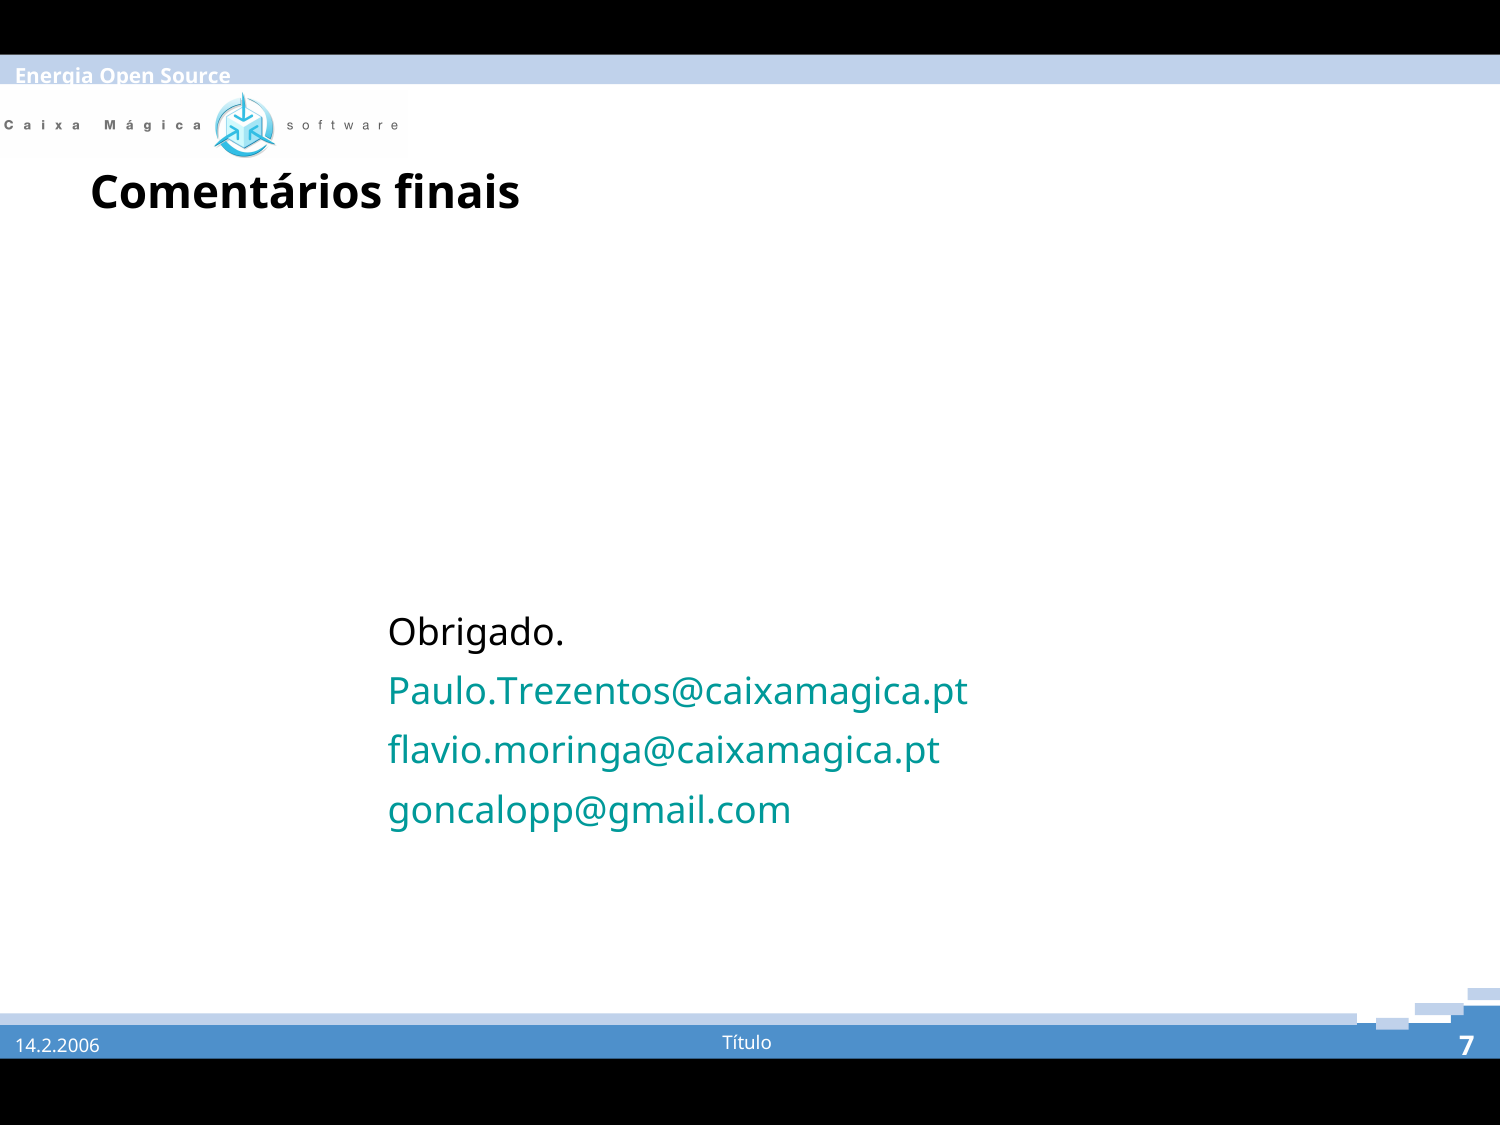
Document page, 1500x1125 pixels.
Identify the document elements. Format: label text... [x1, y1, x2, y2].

picture [0, 90, 408, 158]
title Comentários finais [75, 136, 1334, 229]
list Obrigado. Paulo.Trezentos@caixamagica.pt flavio.moringa@caixamagica.pt goncalopp@gmail.com [72, 229, 1423, 972]
